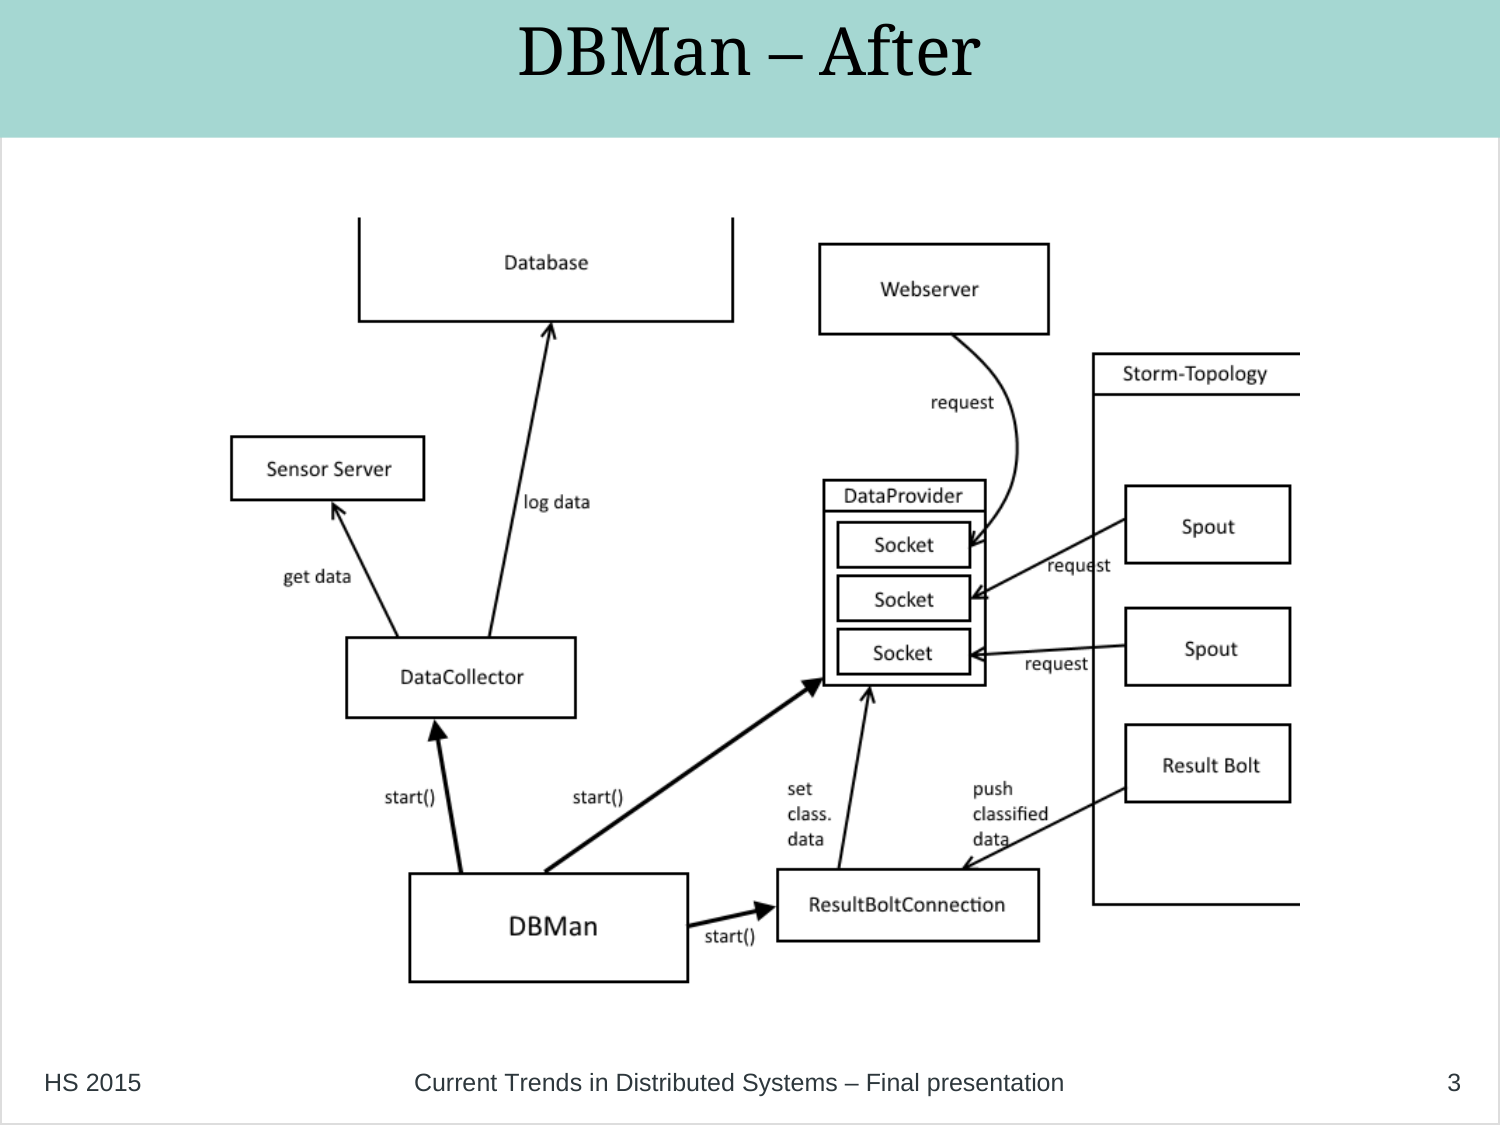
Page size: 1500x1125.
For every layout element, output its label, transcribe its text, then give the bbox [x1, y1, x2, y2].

text_box <number> [1375, 1058, 1477, 1097]
title DBMan – After [0, 0, 1500, 138]
picture [177, 191, 1300, 1034]
text_box Current Trends in Distributed Systems – Final presentation [300, 1058, 1201, 1107]
text_box HS 2015 [29, 1058, 195, 1097]
